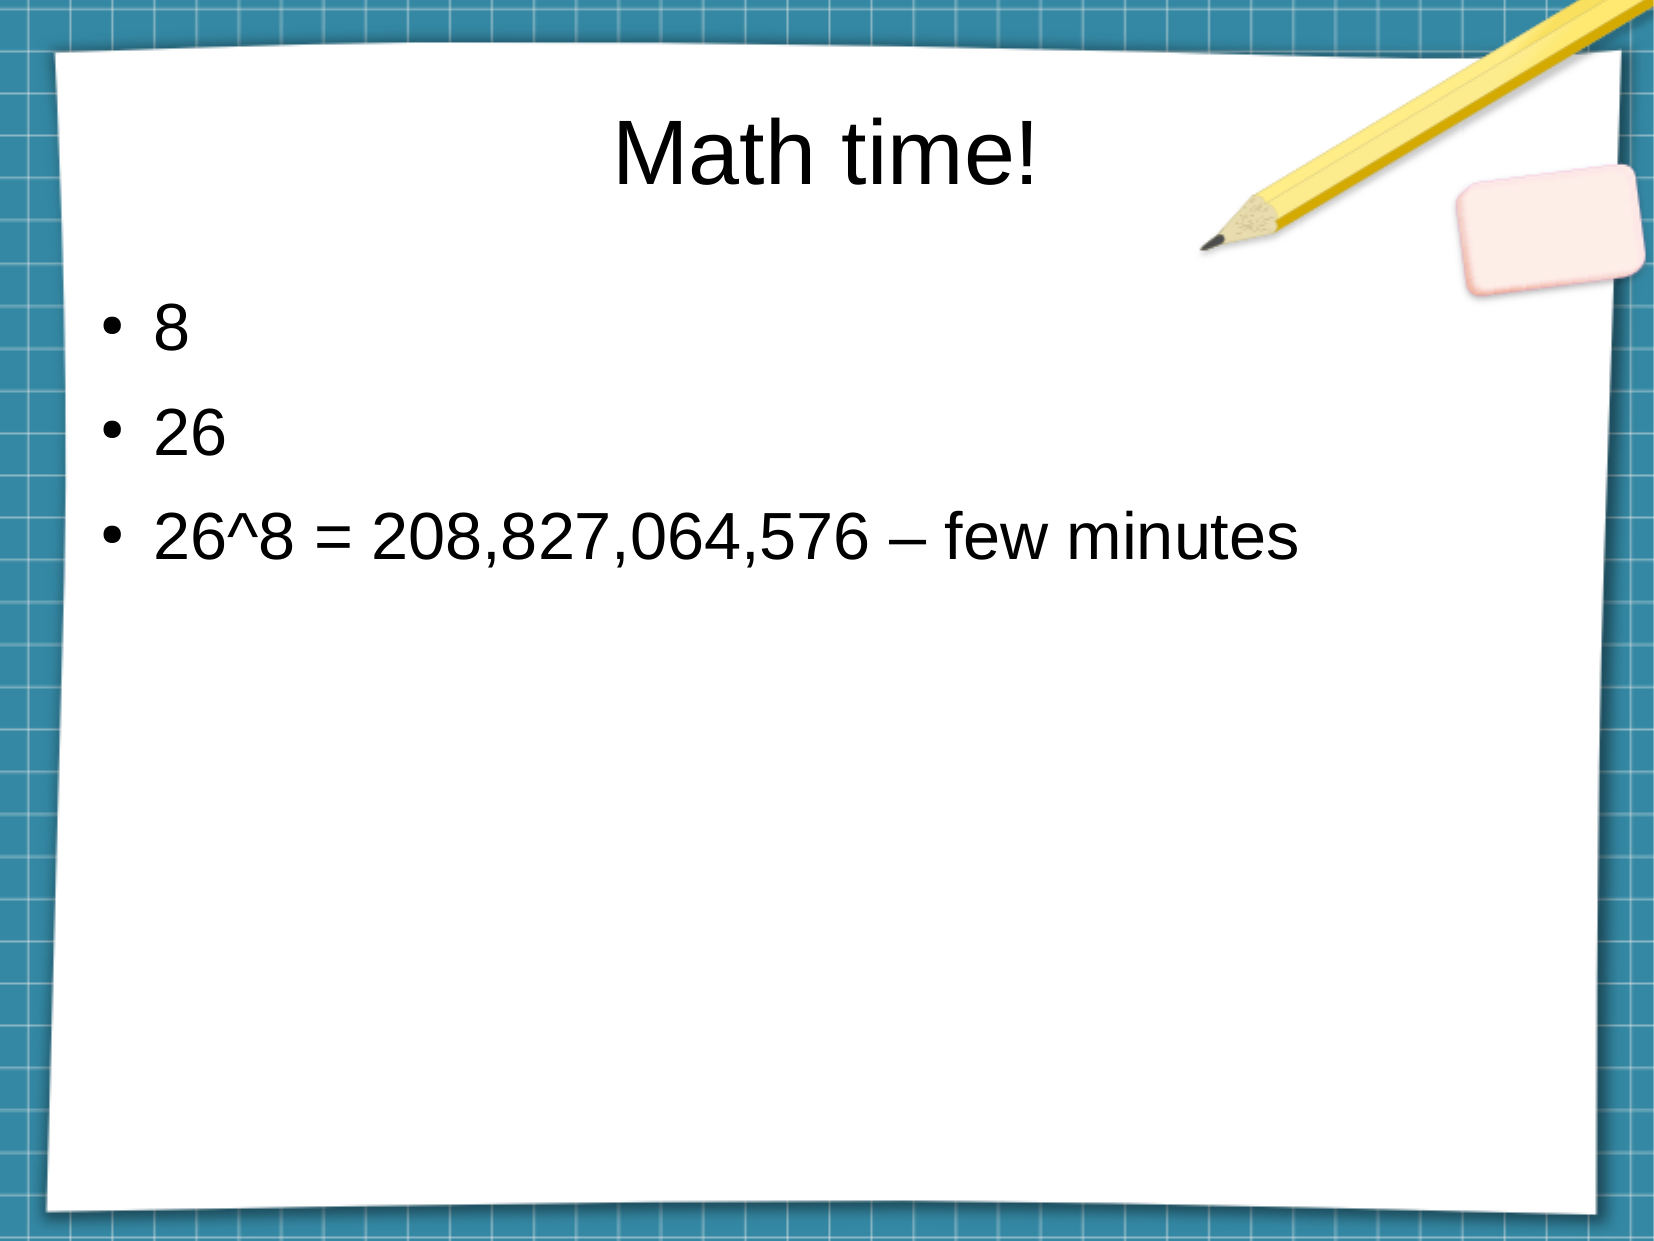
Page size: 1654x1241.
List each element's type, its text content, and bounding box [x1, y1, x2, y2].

picture [0, 0, 1654, 1241]
list 8 26 26^8 = 208,827,064,576 – few minutes [82, 290, 1571, 1010]
title Math time! [82, 49, 1571, 257]
